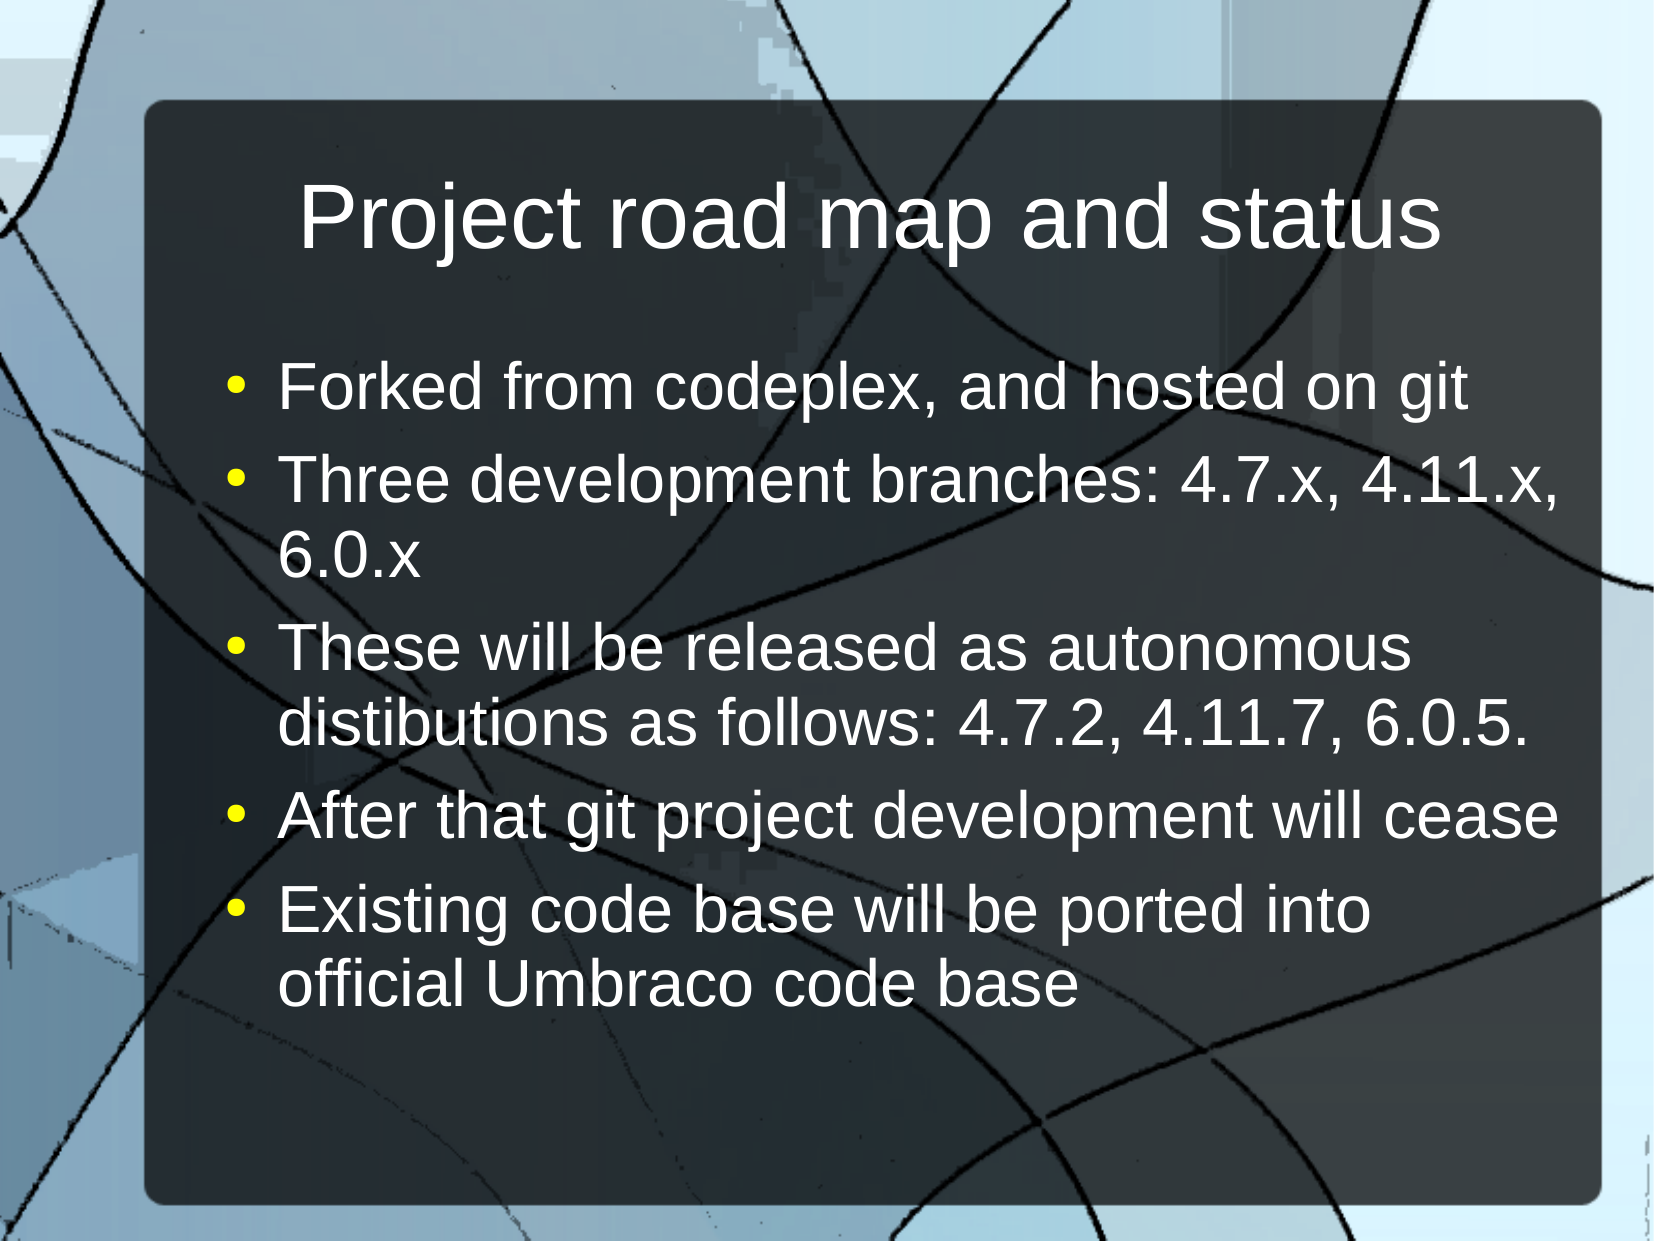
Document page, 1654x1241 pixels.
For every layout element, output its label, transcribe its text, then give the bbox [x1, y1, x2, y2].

list Forked from codeplex, and hosted on git Three development branches: 4.7.x, 4.11.x, 6.0.x These will be released as autonomous distibutions as follows: 4.7.2, 4.11.7, 6.0.5. After that git project development will cease Existing code base will be ported into official Umbraco code base [206, 349, 1571, 1034]
picture [0, 0, 1654, 1241]
title Project road map and status [159, 108, 1583, 325]
